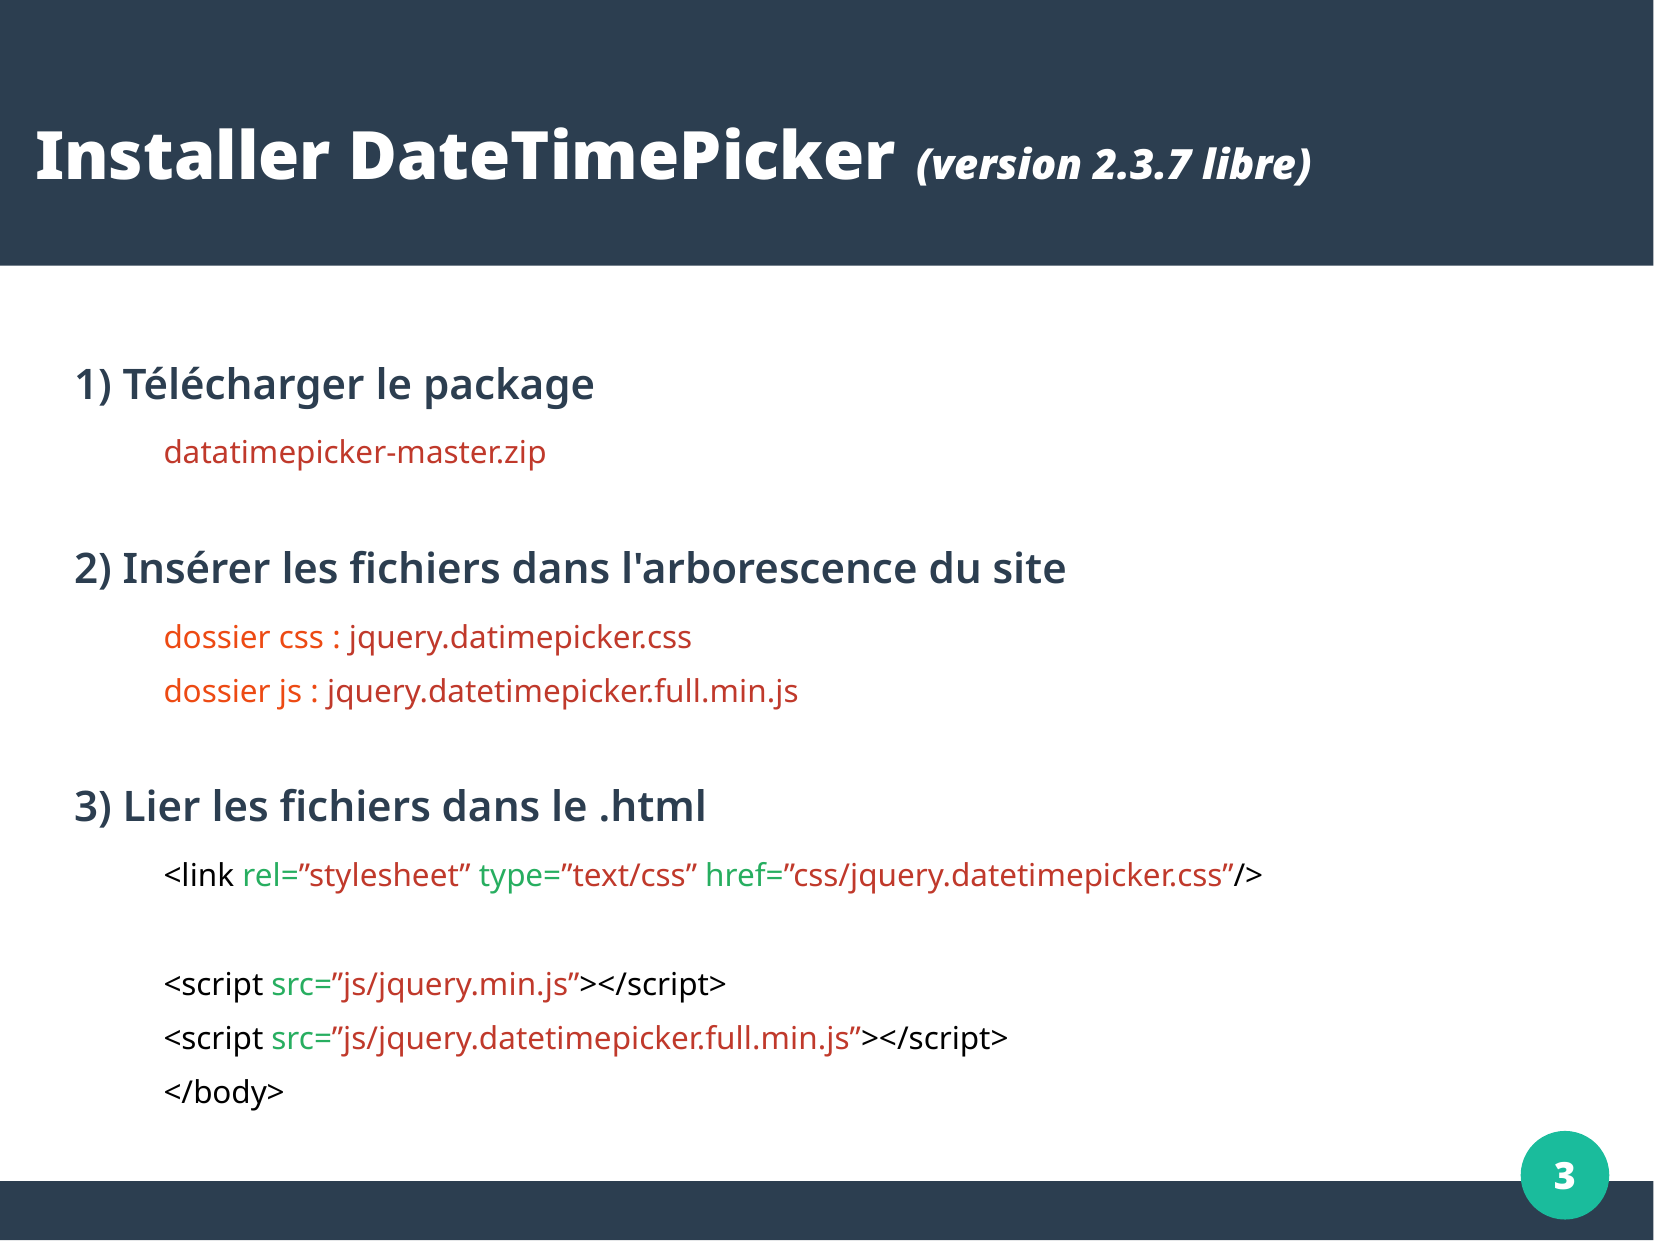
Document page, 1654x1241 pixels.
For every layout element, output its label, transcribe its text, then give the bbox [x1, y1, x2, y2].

list 1) Télécharger le package datatimepicker-master.zip 2) Insérer les fichiers dans l'arborescence du site dossier css : jquery.datimepicker.css dossier js : jquery.datetimepicker.full.min.js 3) Lier les fichiers dans le .html <link rel=”stylesheet” type=”text/css” href=”css/jquery.datetimepicker.css”/> <script src=”js/jquery.min.js”></script> <script src=”js/jquery.datetimepicker.full.min.js”></script> </body> [29, 354, 1625, 1123]
title Installer DateTimePicker (version 2.3.7 libre) [17, 57, 1642, 245]
